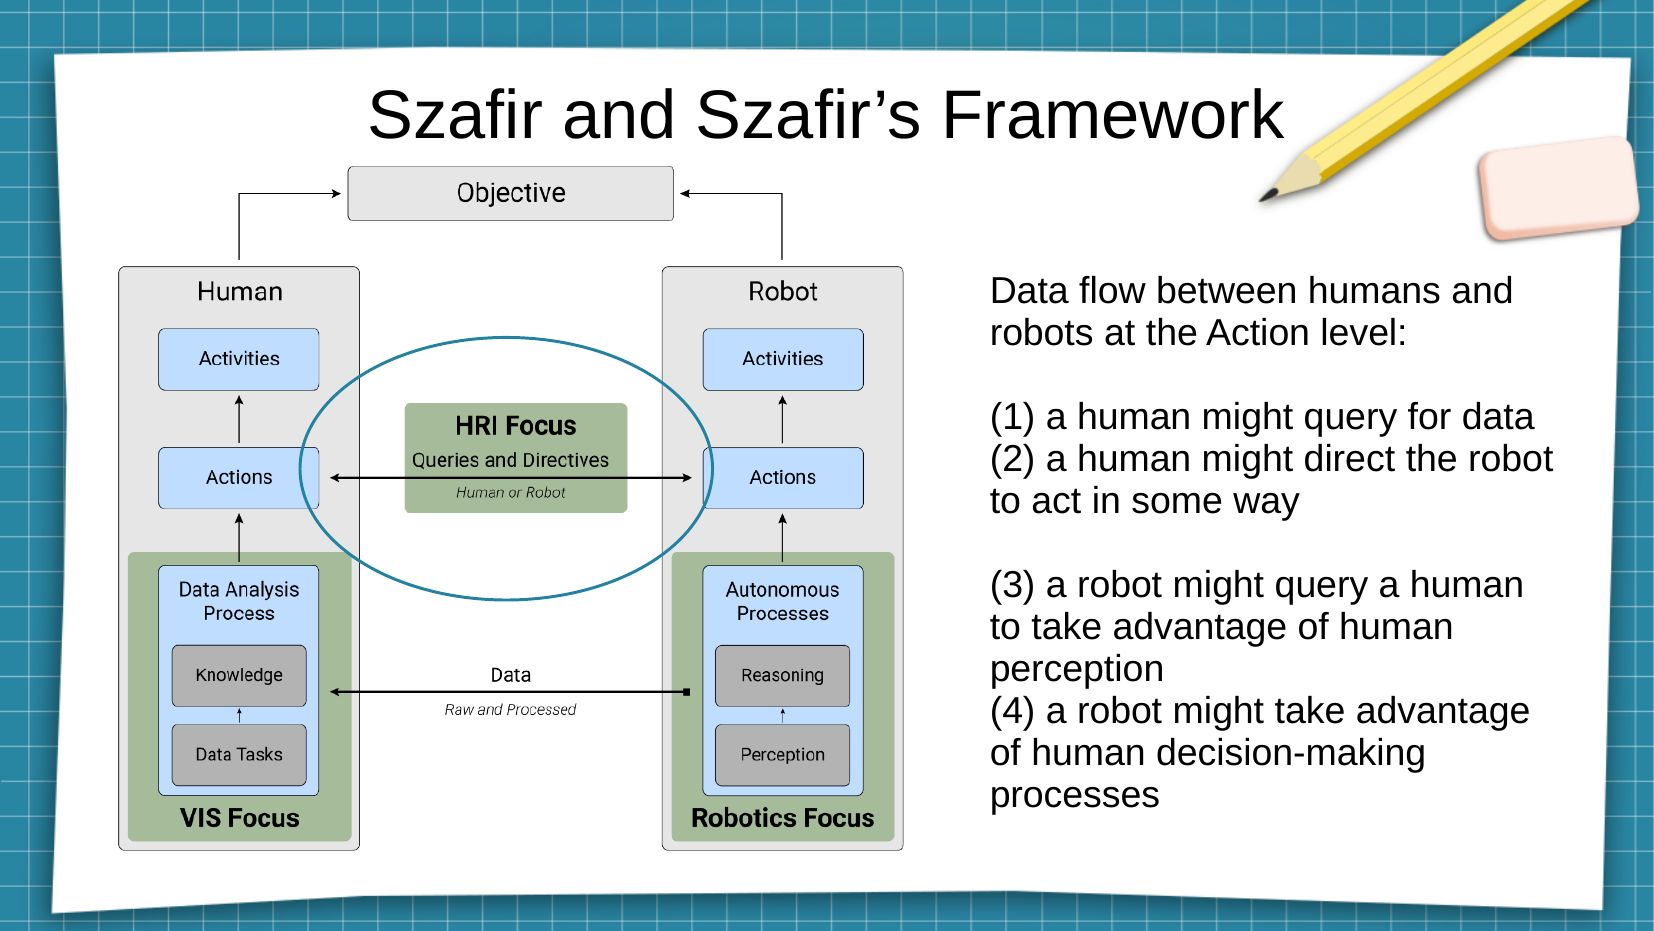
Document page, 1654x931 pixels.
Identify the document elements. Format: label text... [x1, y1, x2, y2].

text_box Data flow between humans and robots at the Action level: (1) a human might query for data (2) a human might direct the robot to act in some way (3) a robot might query a human to take advantage of human perception (4) a robot might take advantage of human decision-making processes [975, 262, 1576, 824]
picture [0, 0, 1654, 931]
title Szafir and Szafir’s Framework [82, 37, 1571, 193]
